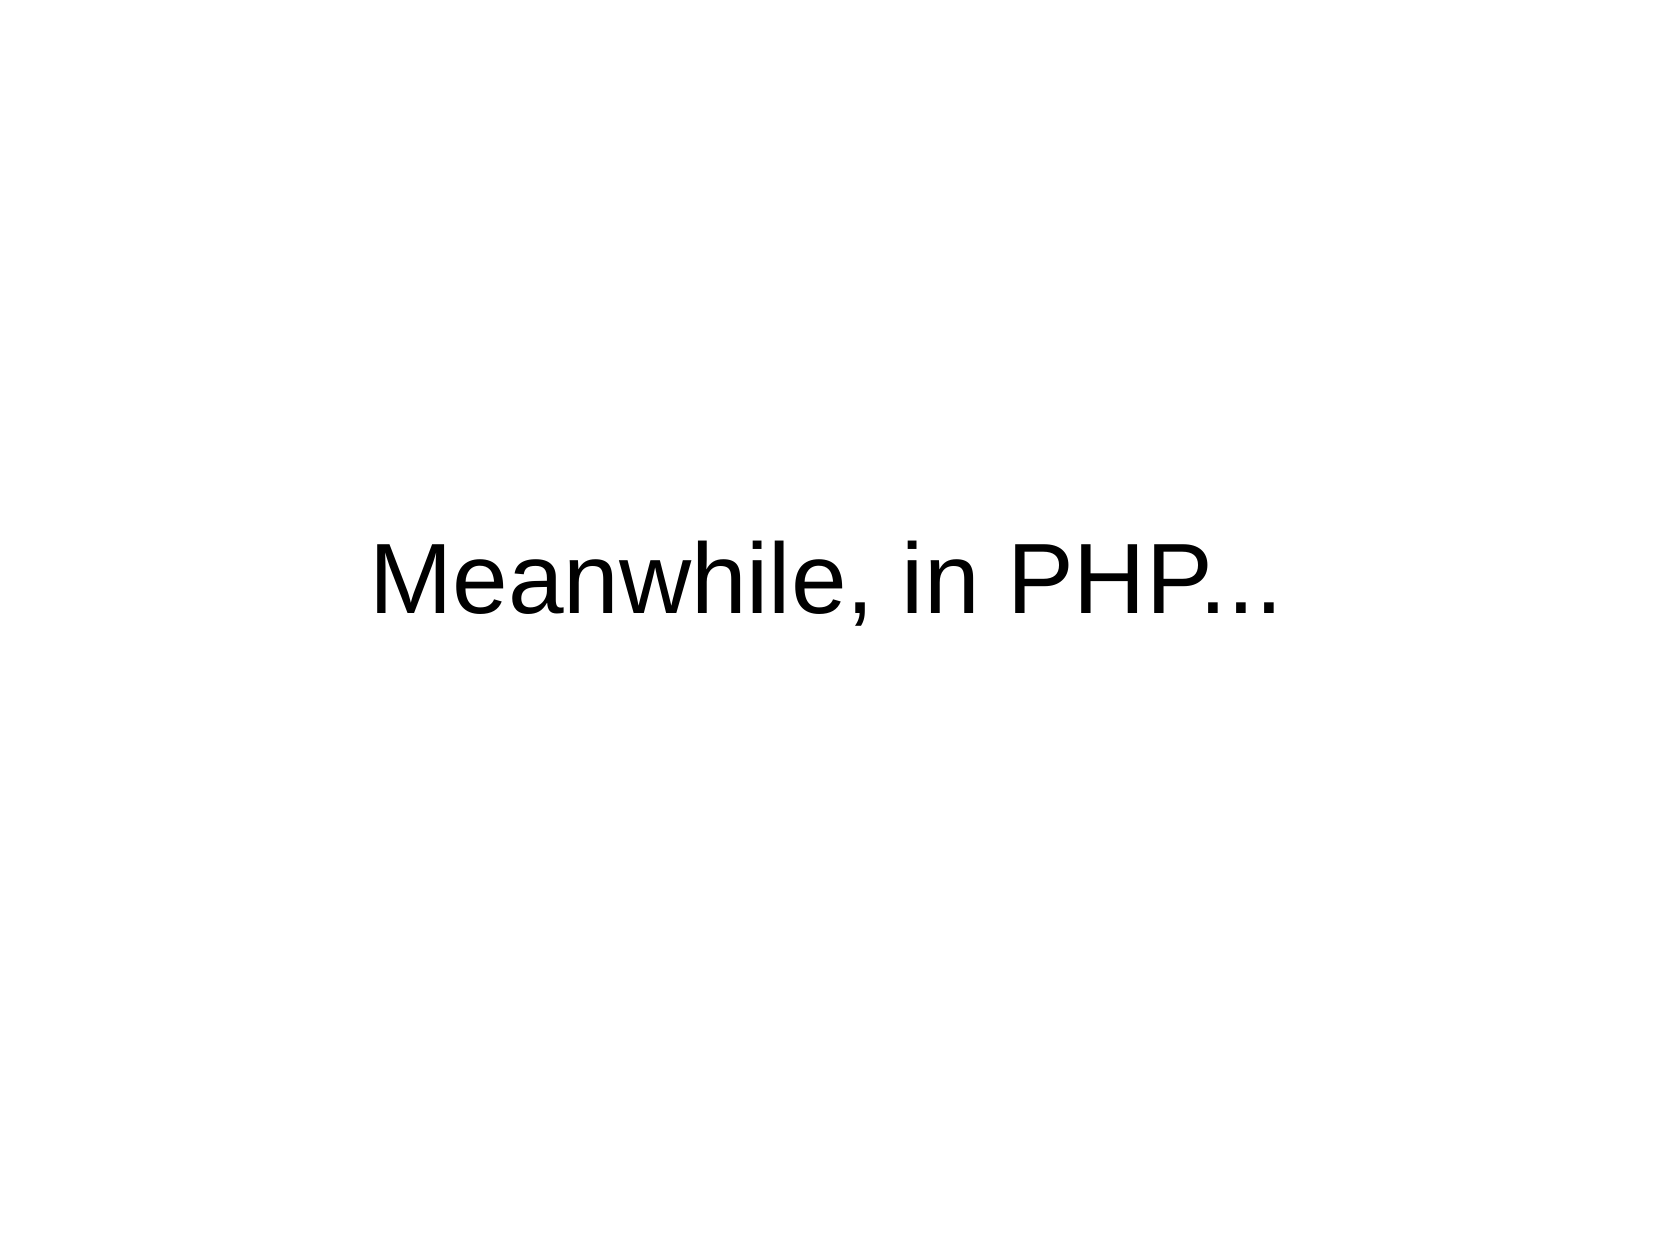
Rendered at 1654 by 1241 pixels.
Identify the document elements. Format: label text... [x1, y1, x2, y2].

subtitle Meanwhile, in PHP... [82, 49, 1571, 1109]
